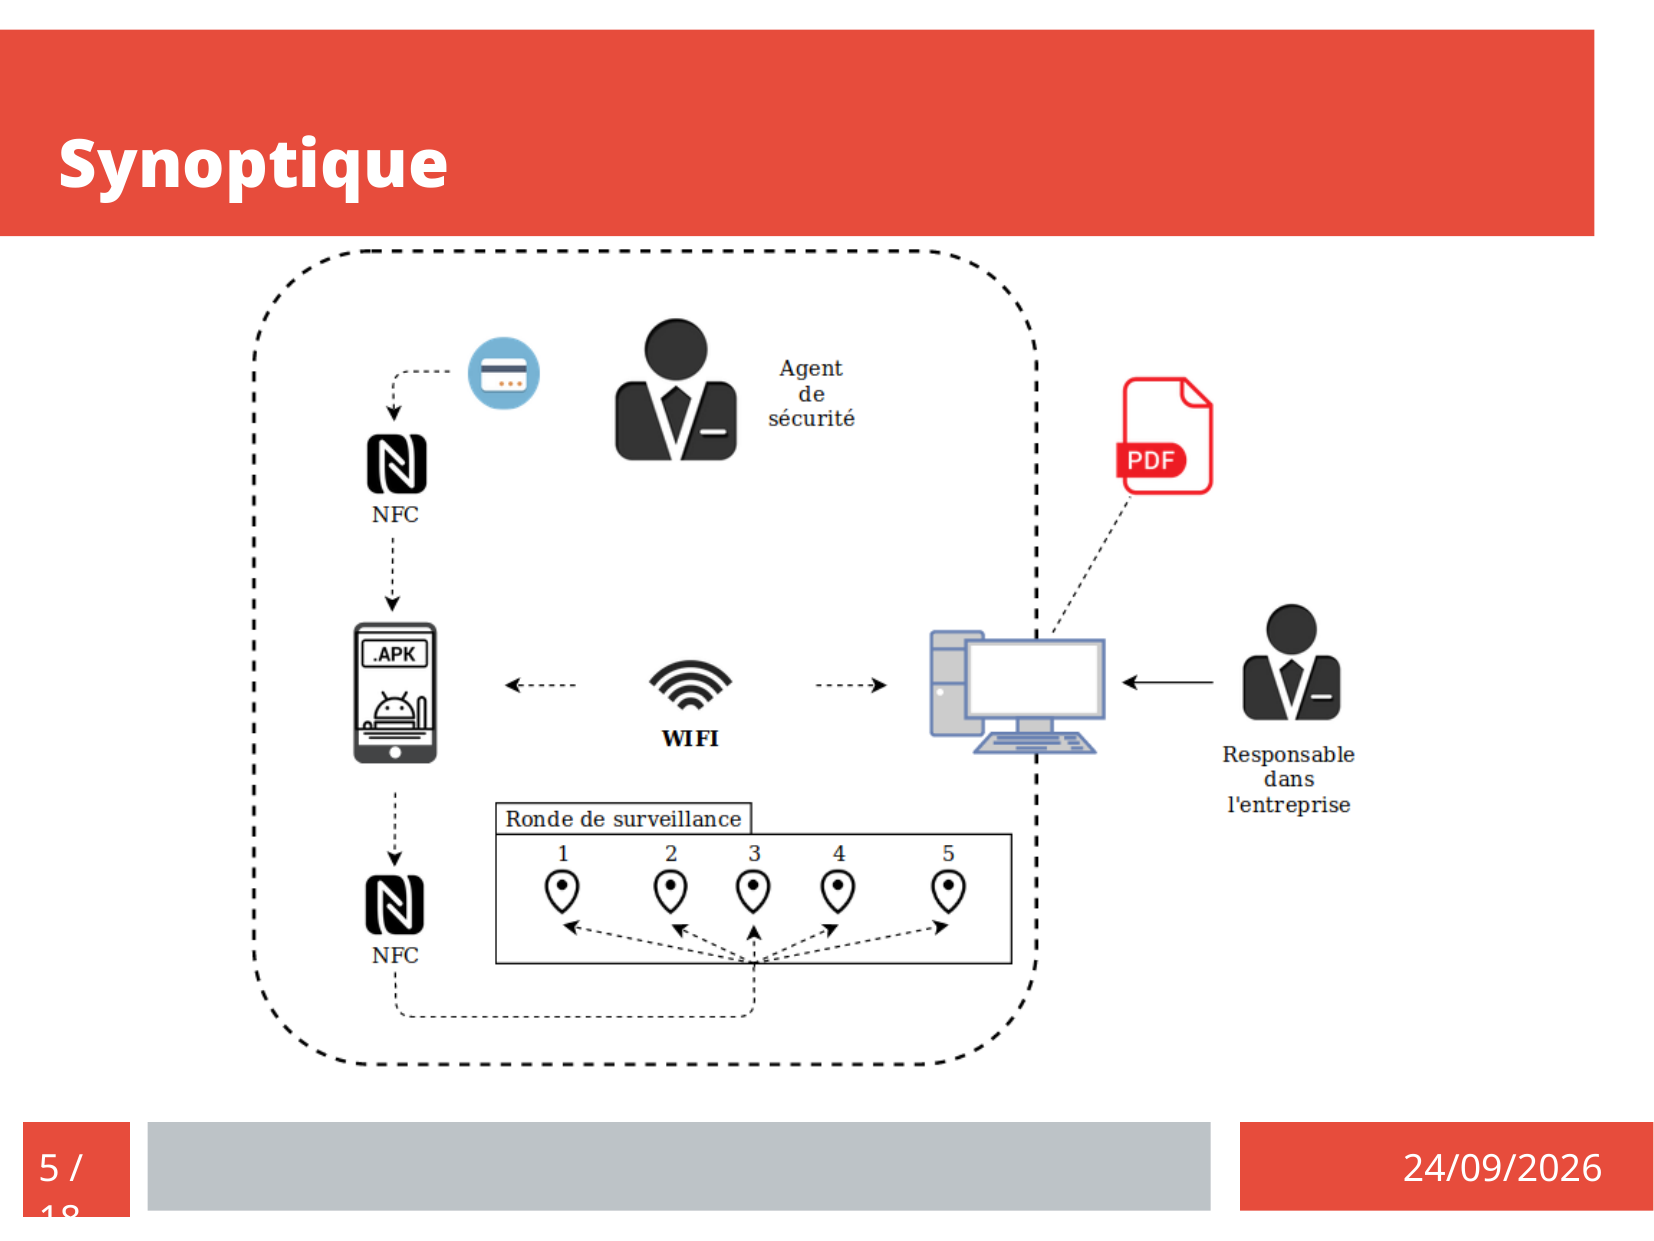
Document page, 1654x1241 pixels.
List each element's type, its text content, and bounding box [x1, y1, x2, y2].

title Synoptique [59, 59, 1595, 207]
text_box <numéro> / 18 [23, 1133, 142, 1241]
text_box 27/01/2020 [1388, 1133, 1634, 1196]
text_box [23, 1122, 130, 1133]
picture [224, 238, 1379, 1092]
